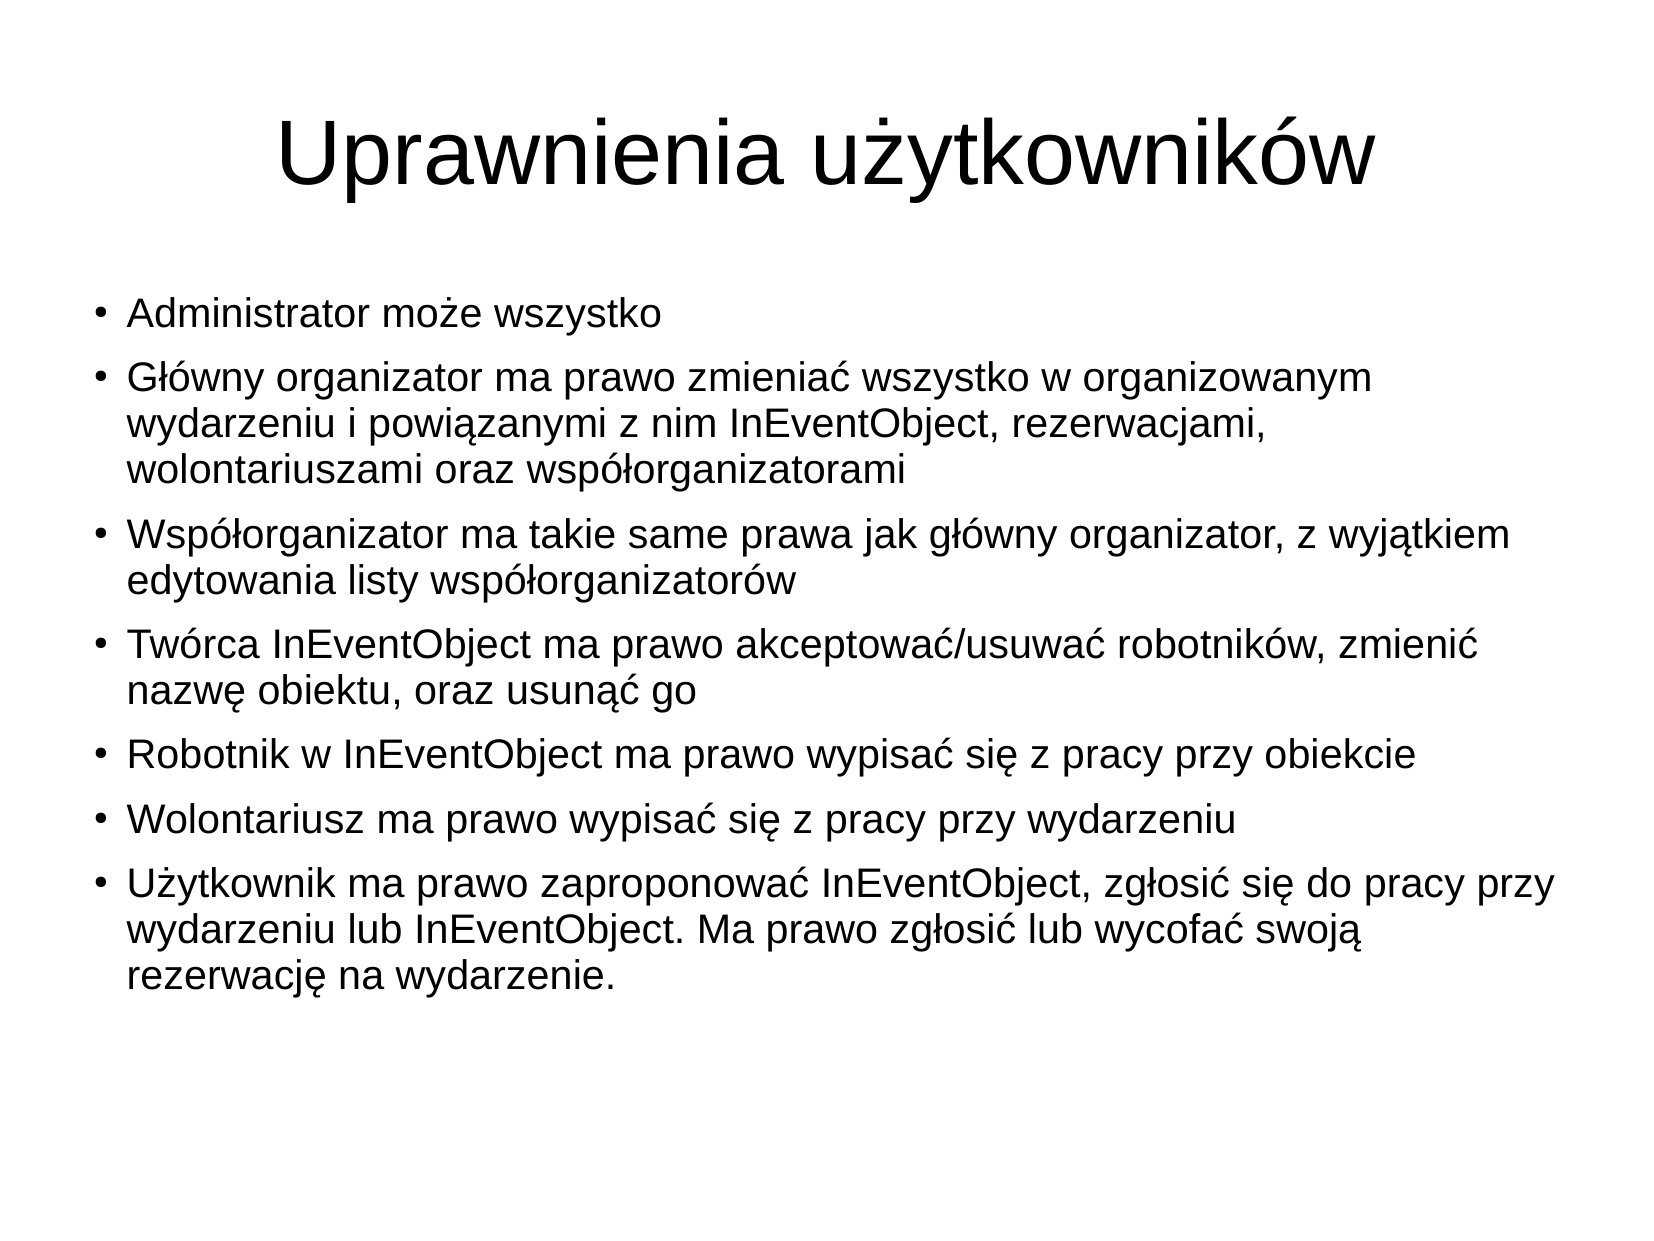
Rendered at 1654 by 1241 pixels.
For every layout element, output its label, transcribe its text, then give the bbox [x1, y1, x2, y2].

title Uprawnienia użytkowników [82, 49, 1571, 257]
list Administrator może wszystko Główny organizator ma prawo zmieniać wszystko w organizowanym wydarzeniu i powiązanymi z nim InEventObject, rezerwacjami, wolontariuszami oraz współorganizatorami Współorganizator ma takie same prawa jak główny organizator, z wyjątkiem edytowania listy współorganizatorów Twórca InEventObject ma prawo akceptować/usuwać robotników, zmienić nazwę obiektu, oraz usunąć go Robotnik w InEventObject ma prawo wypisać się z pracy przy obiekcie Wolontariusz ma prawo wypisać się z pracy przy wydarzeniu Użytkownik ma prawo zaproponować InEventObject, zgłosić się do pracy przy wydarzeniu lub InEventObject. Ma prawo zgłosić lub wycofać swoją rezerwację na wydarzenie. [82, 290, 1571, 1010]
